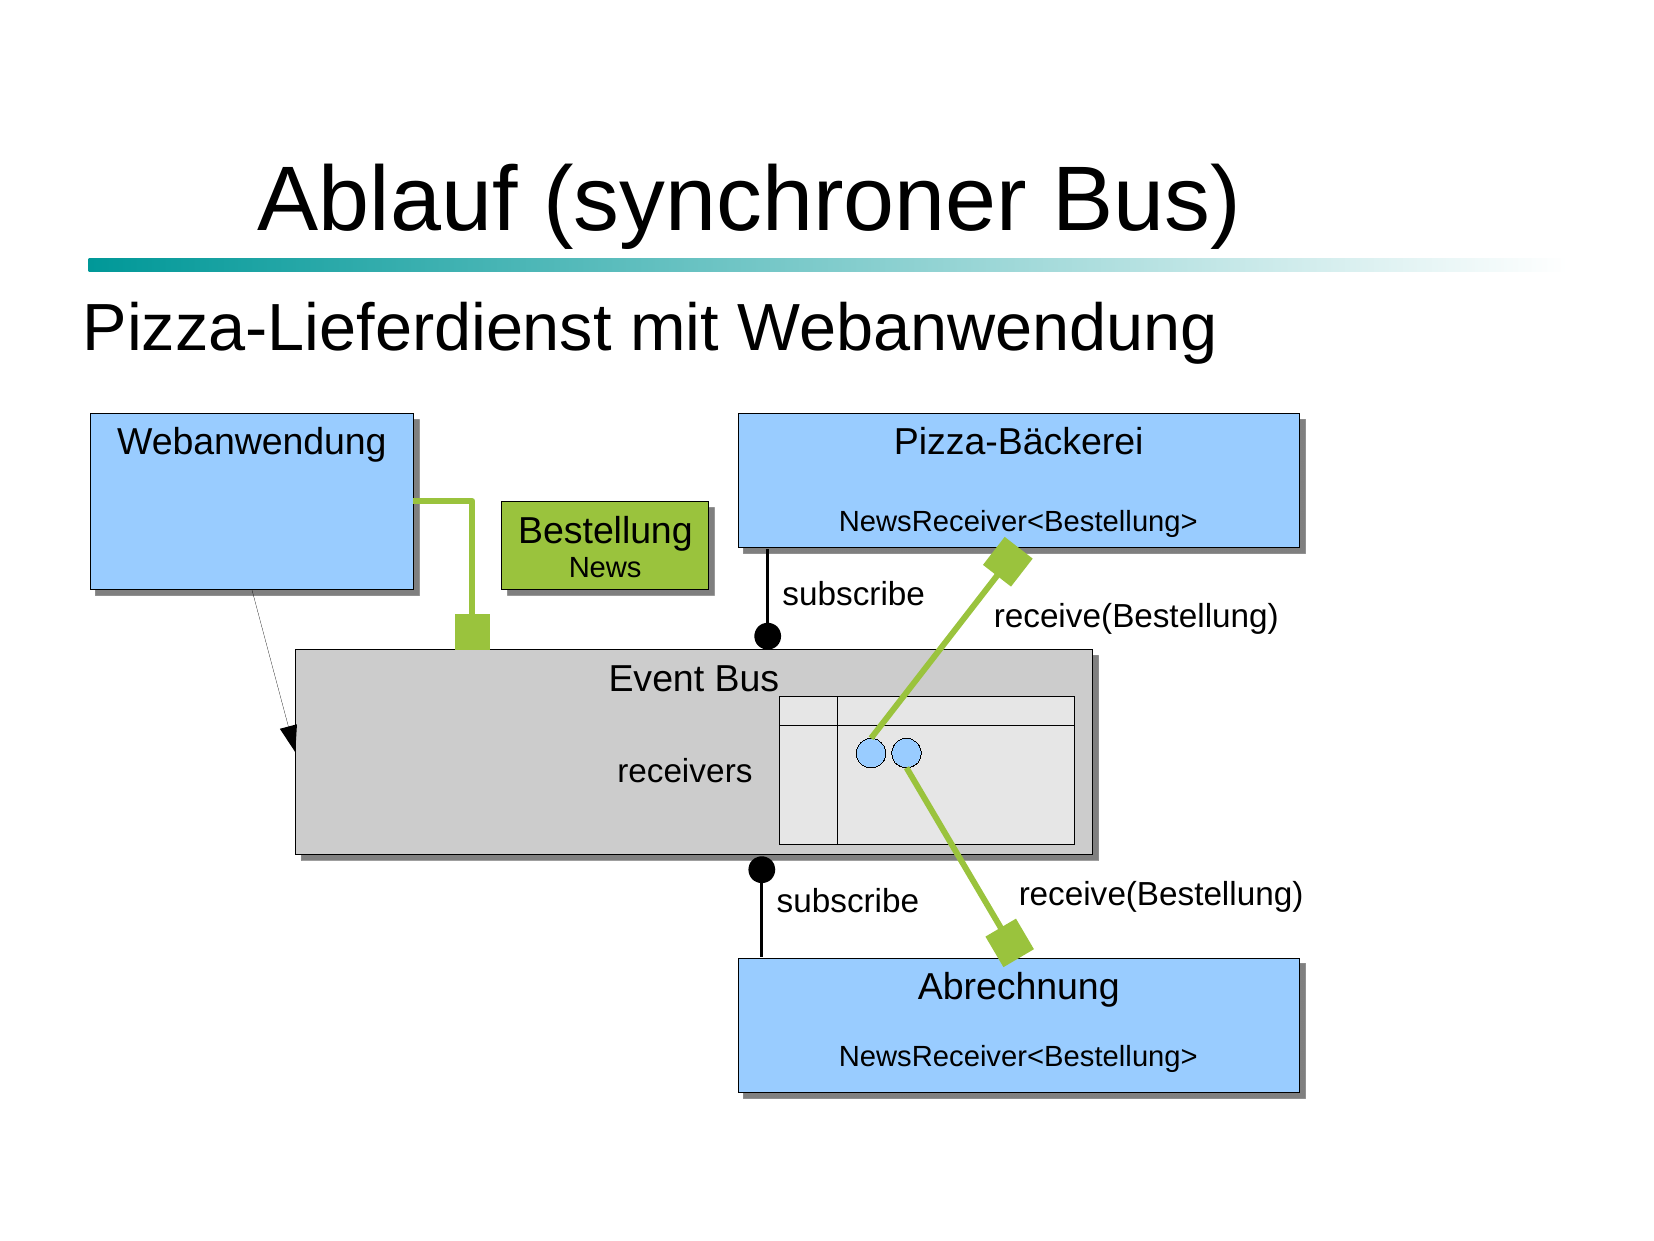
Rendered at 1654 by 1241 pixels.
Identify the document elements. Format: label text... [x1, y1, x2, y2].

text_box receivers [602, 745, 768, 798]
title Ablauf (synchroner Bus) [112, 99, 1388, 288]
text_box Event Bus [908, 649, 1093, 855]
text_box [779, 696, 1075, 845]
text_box subscribe [767, 567, 941, 621]
text_box receive(Bestellung) [1003, 868, 1319, 921]
text_box receive(Bestellung) [979, 590, 1295, 643]
text_box Abrechnung NewsReceiver<Bestellung> [738, 958, 1300, 1093]
text_box Event Bus [295, 649, 953, 855]
text_box Bestellung News [501, 501, 709, 590]
text_box Webanwendung [90, 413, 414, 590]
text_box subscribe [761, 875, 935, 928]
list Pizza-Lieferdienst mit Webanwendung [82, 290, 1571, 384]
text_box Pizza-Bäckerei NewsReceiver<Bestellung> [738, 413, 1300, 548]
